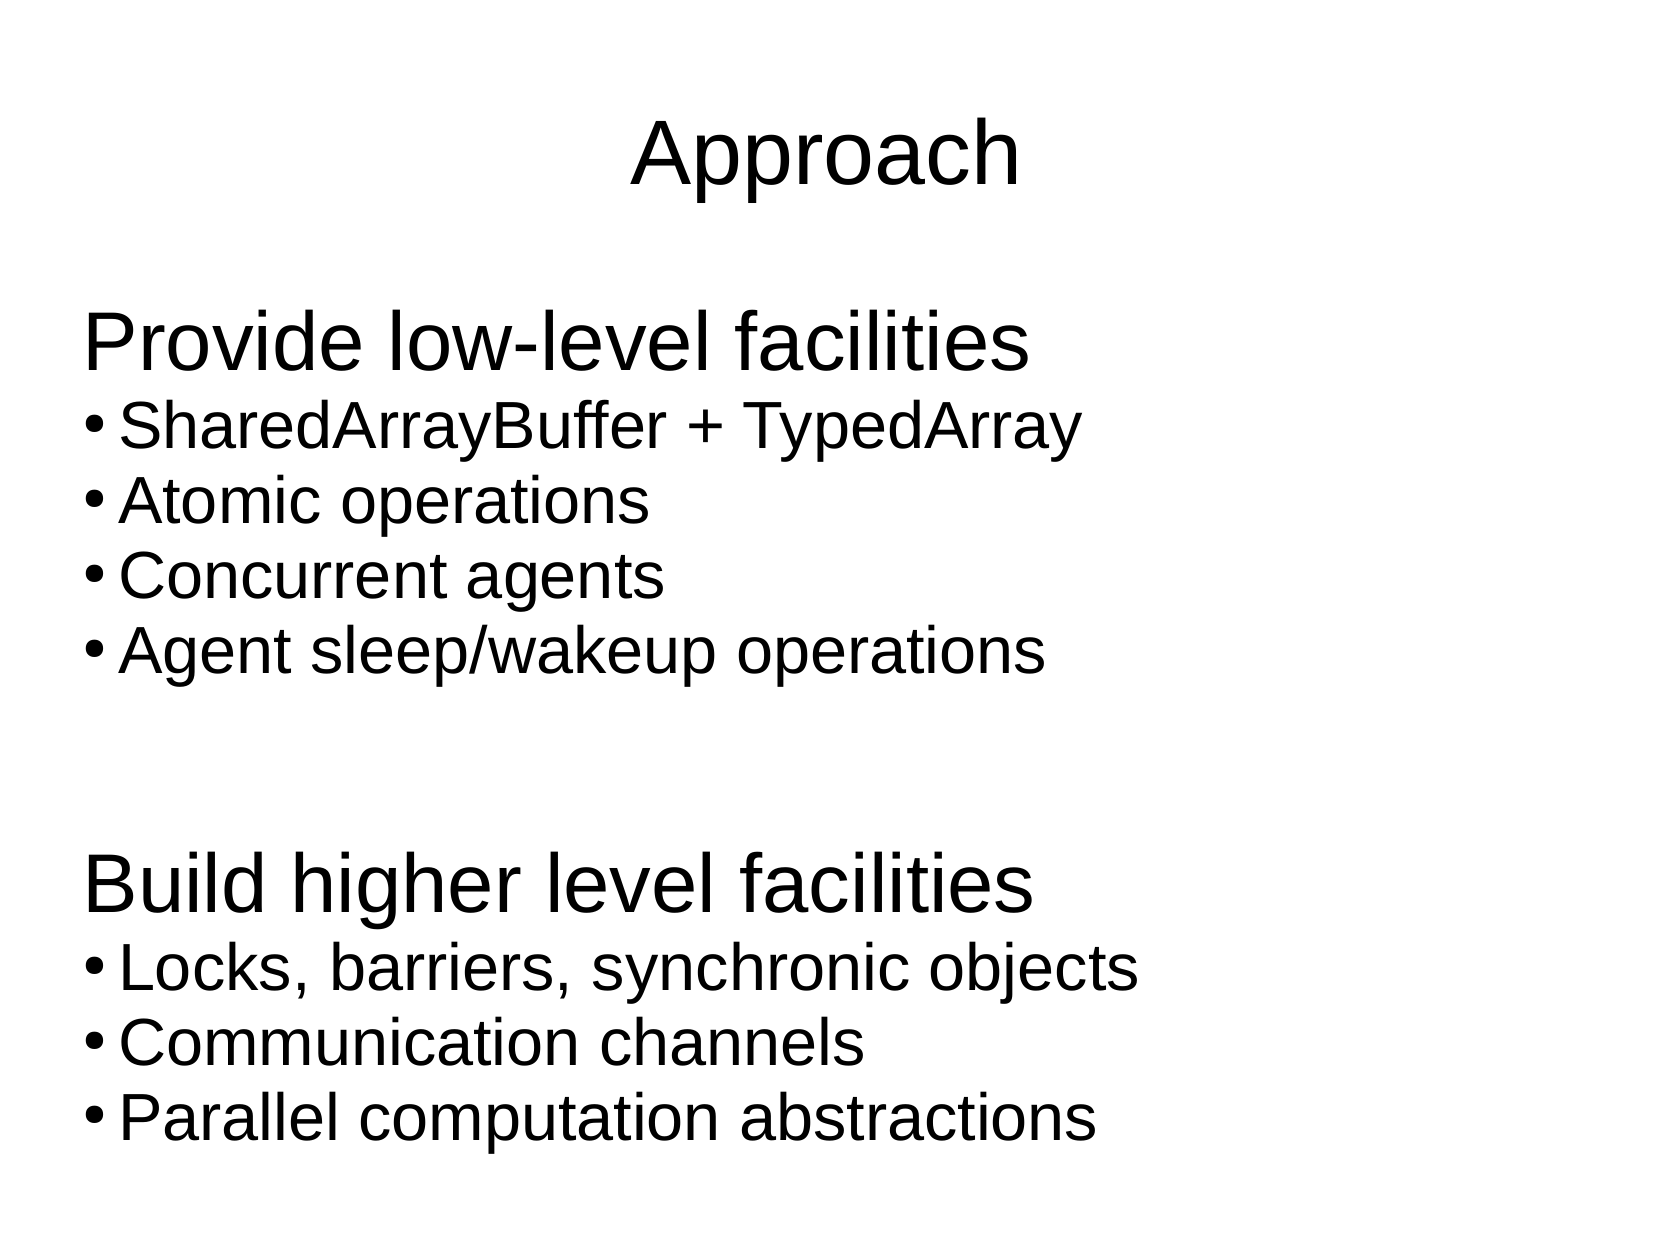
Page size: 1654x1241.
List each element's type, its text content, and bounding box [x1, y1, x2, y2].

subtitle Provide low-level facilities SharedArrayBuffer + TypedArray Atomic operations Concurrent agents Agent sleep/wakeup operations Build higher level facilities Locks, barriers, synchronic objects Communication channels Parallel computation abstractions [82, 296, 1571, 1241]
title Approach [82, 49, 1571, 257]
